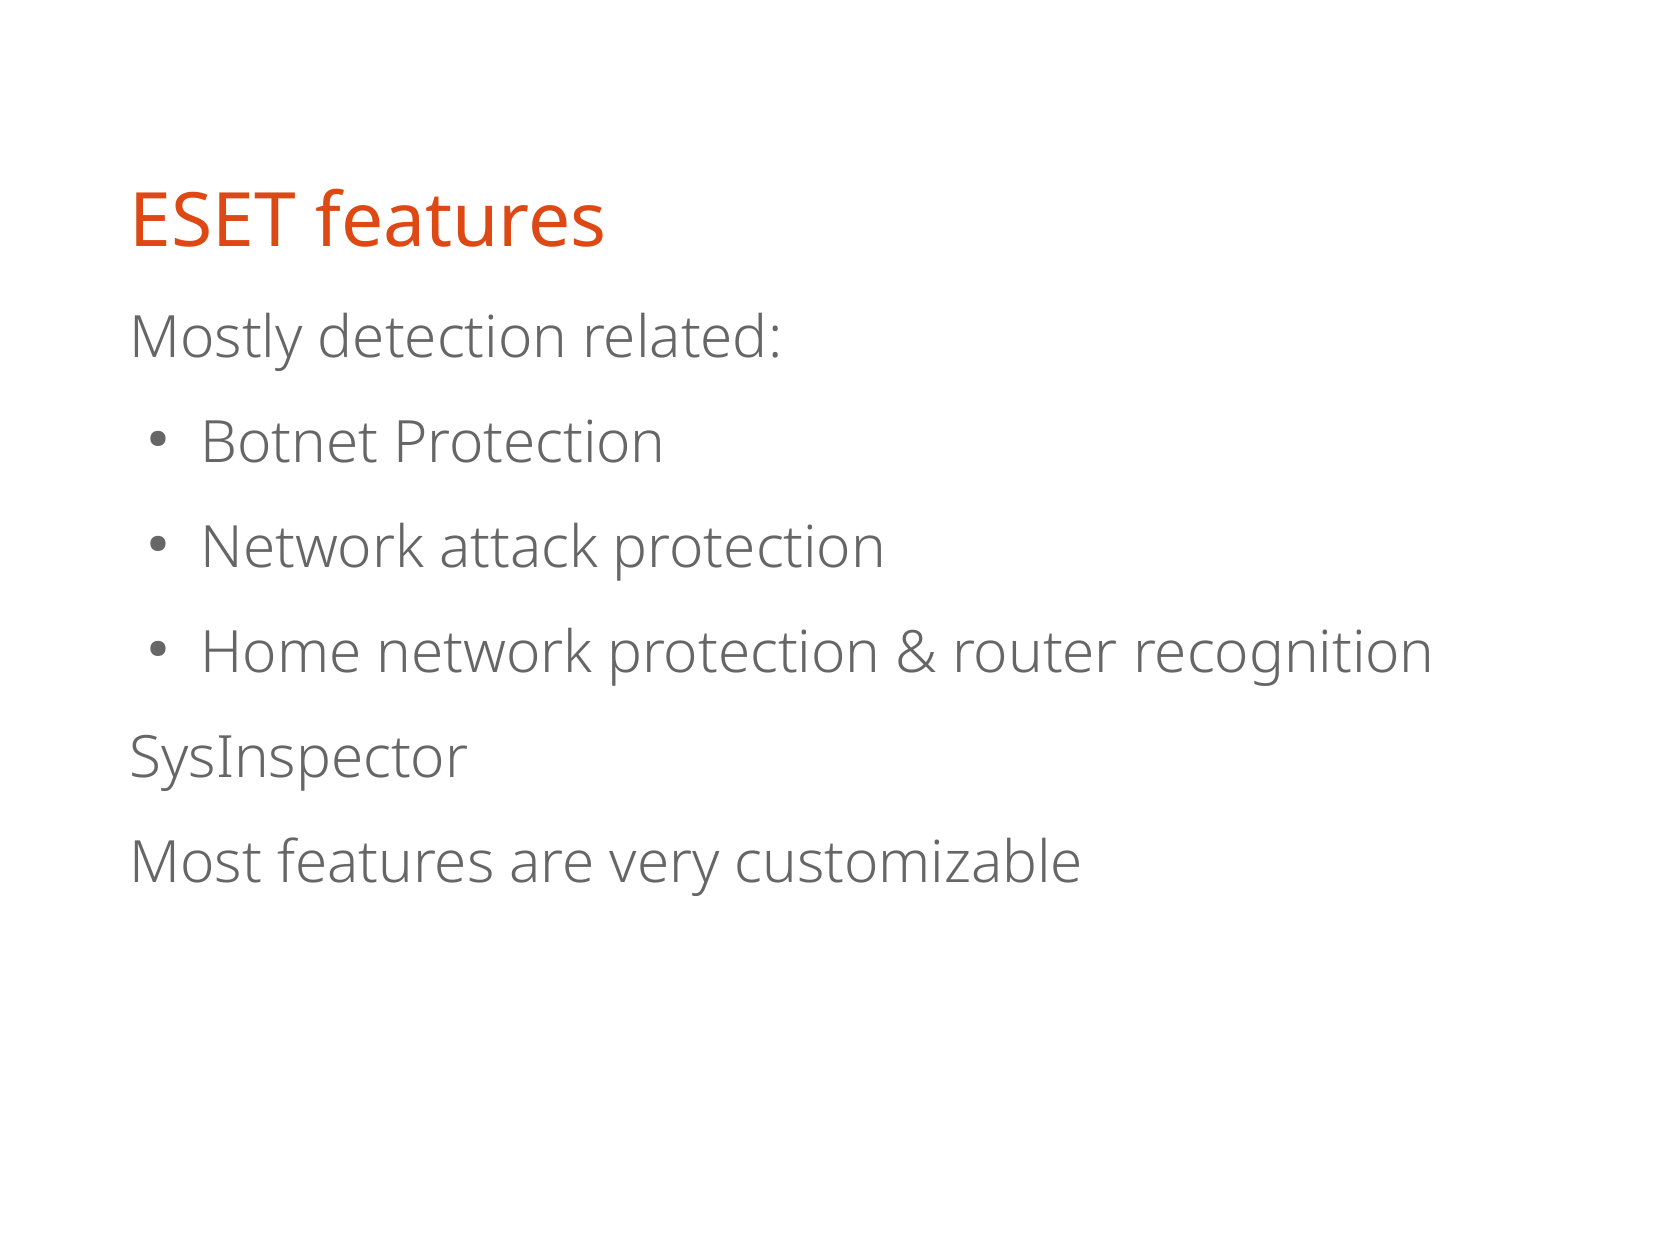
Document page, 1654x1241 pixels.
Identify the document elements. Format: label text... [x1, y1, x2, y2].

title ESET features [129, 153, 1518, 281]
list Mostly detection related: Botnet Protection Network attack protection Home network protection & router recognition SysInspector Most features are very customizable [129, 295, 1518, 1010]
